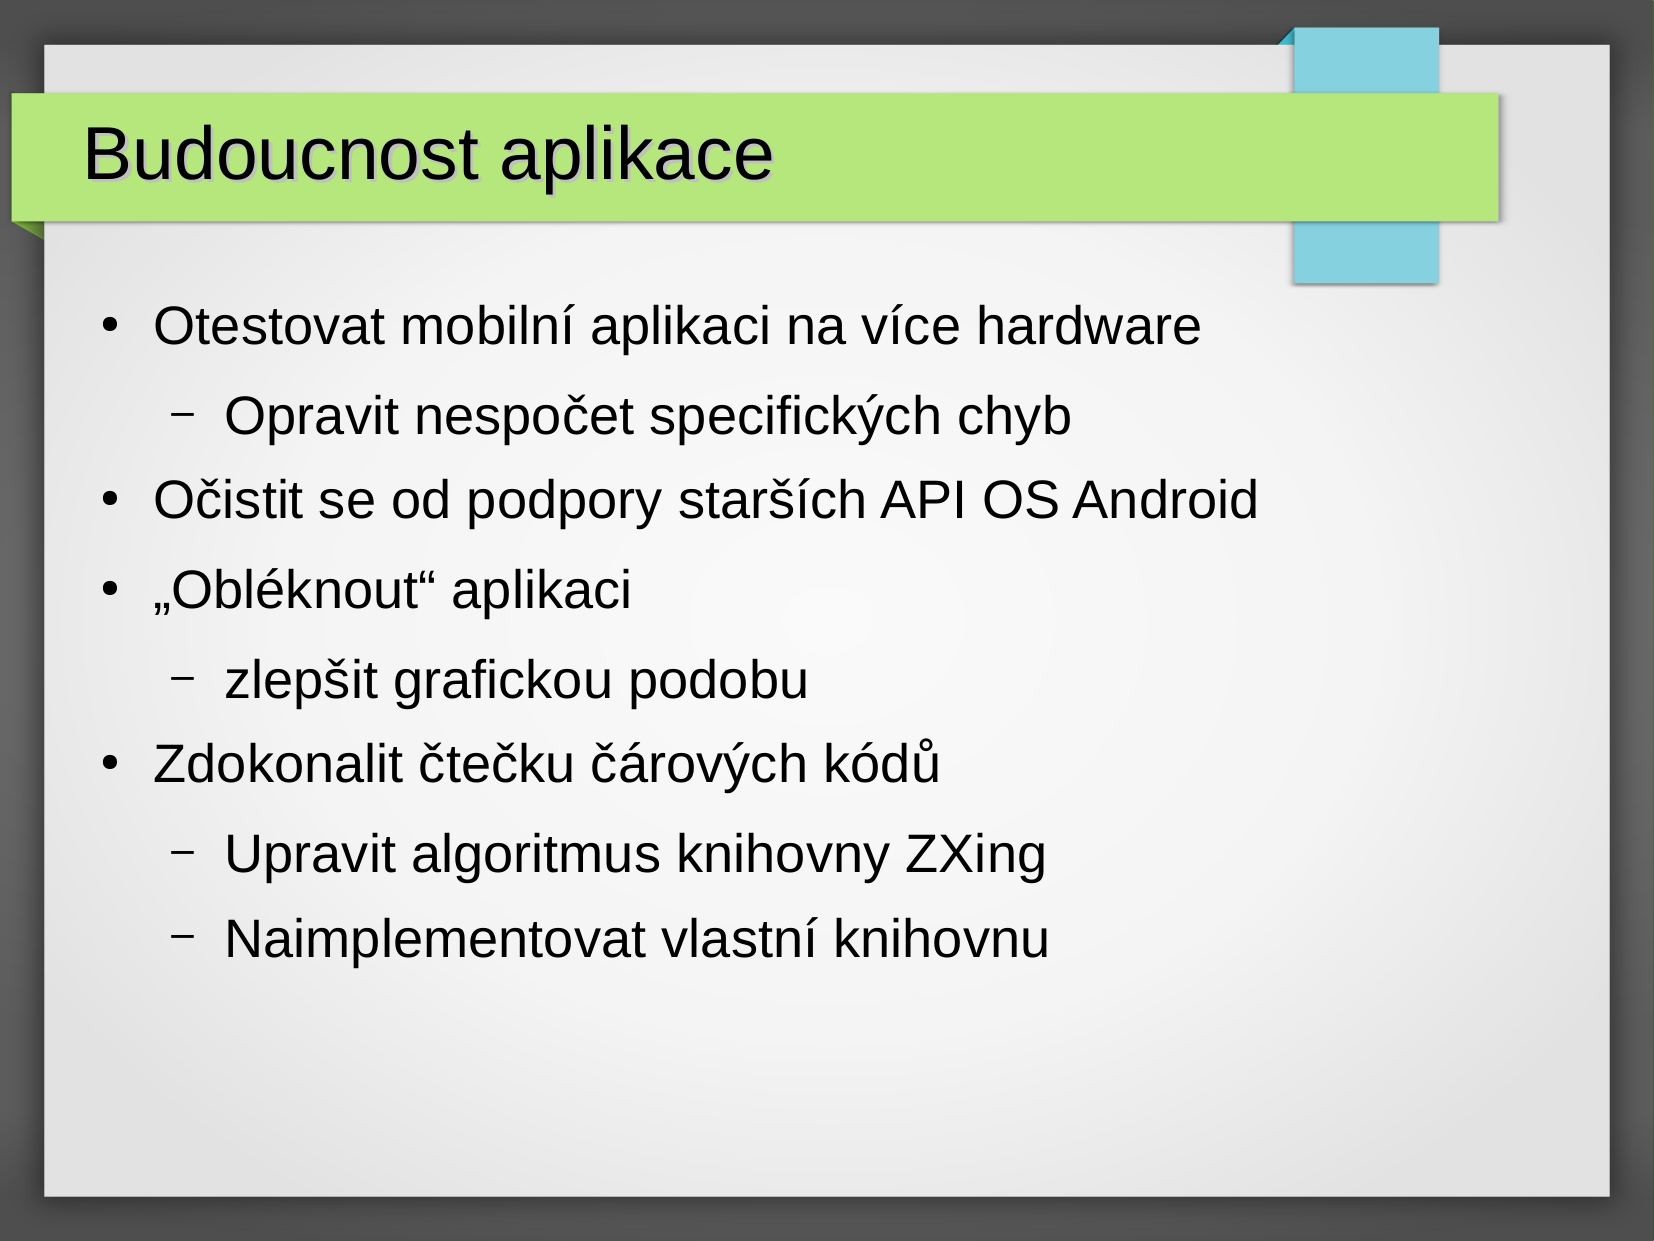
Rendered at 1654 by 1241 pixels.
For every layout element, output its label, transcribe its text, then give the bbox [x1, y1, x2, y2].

picture [0, 0, 1654, 1241]
title Budoucnost aplikace [82, 94, 1264, 213]
list Otestovat mobilní aplikaci na více hardware Opravit nespočet specifických chyb Očistit se od podpory starších API OS Android „Obléknout“ aplikaci zlepšit grafickou podobu Zdokonalit čtečku čárových kódů Upravit algoritmus knihovny ZXing Naimplementovat vlastní knihovnu [82, 295, 1571, 1015]
